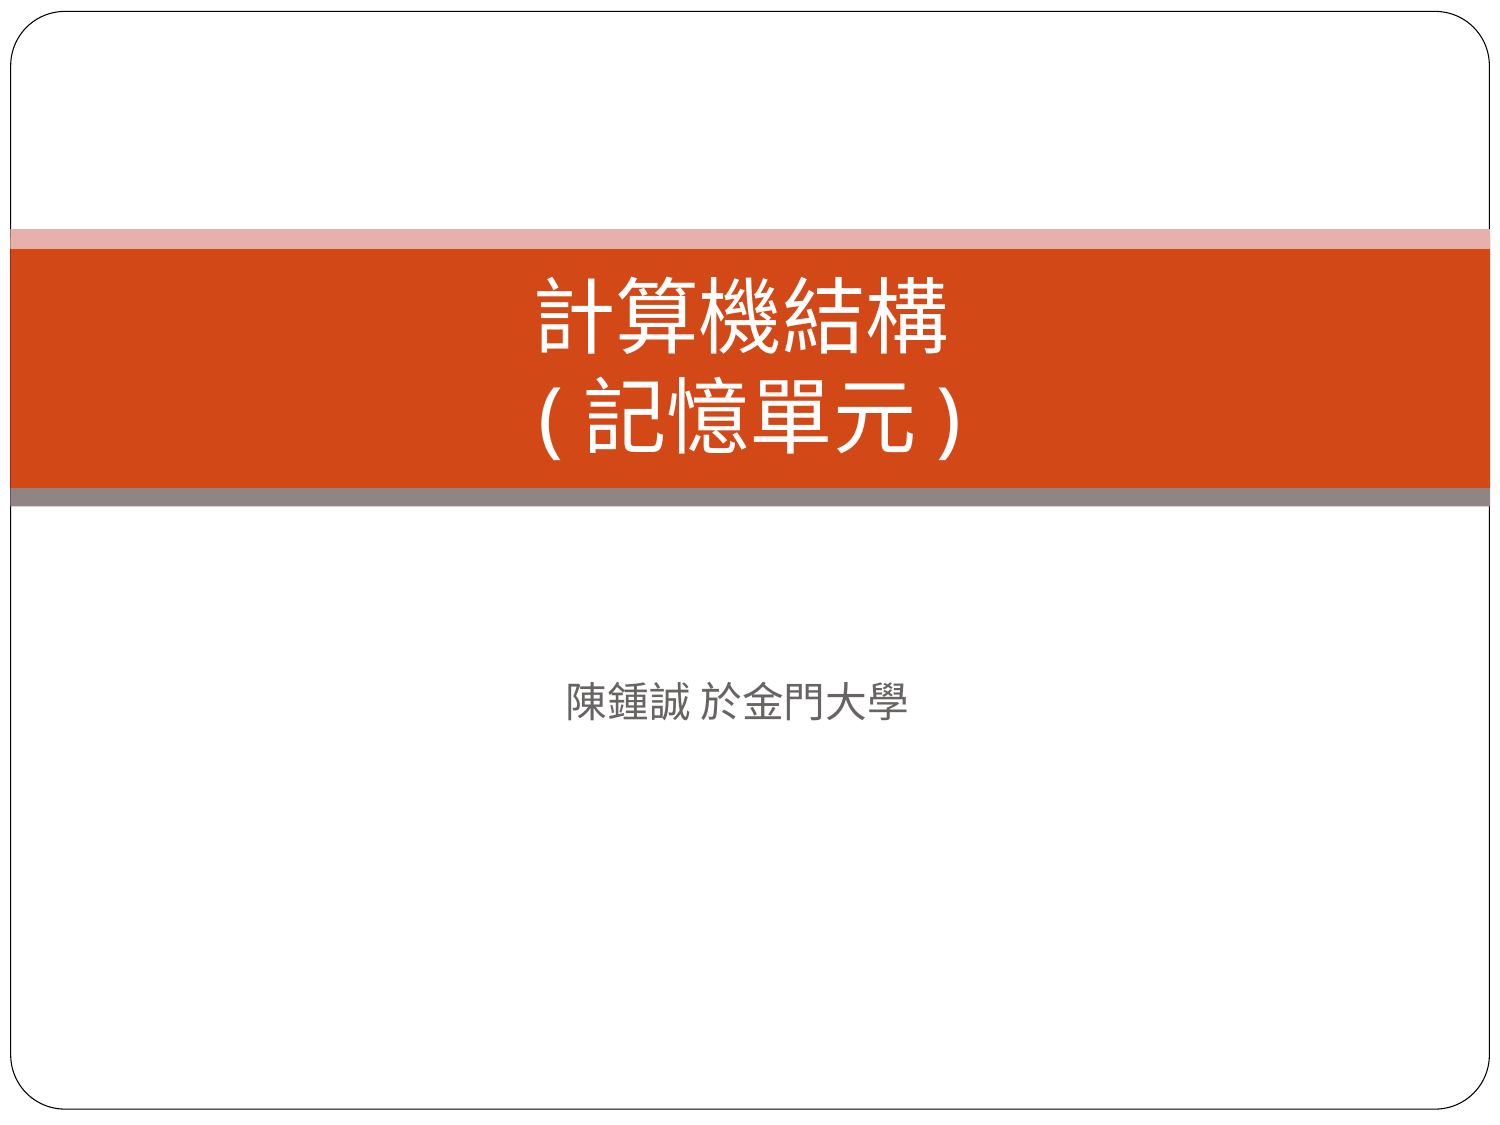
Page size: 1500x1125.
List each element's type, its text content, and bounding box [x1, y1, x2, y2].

text_box 陳鍾誠 於金門大學 [212, 667, 1263, 788]
title 計算機結構 (記憶單元) [75, 247, 1426, 489]
